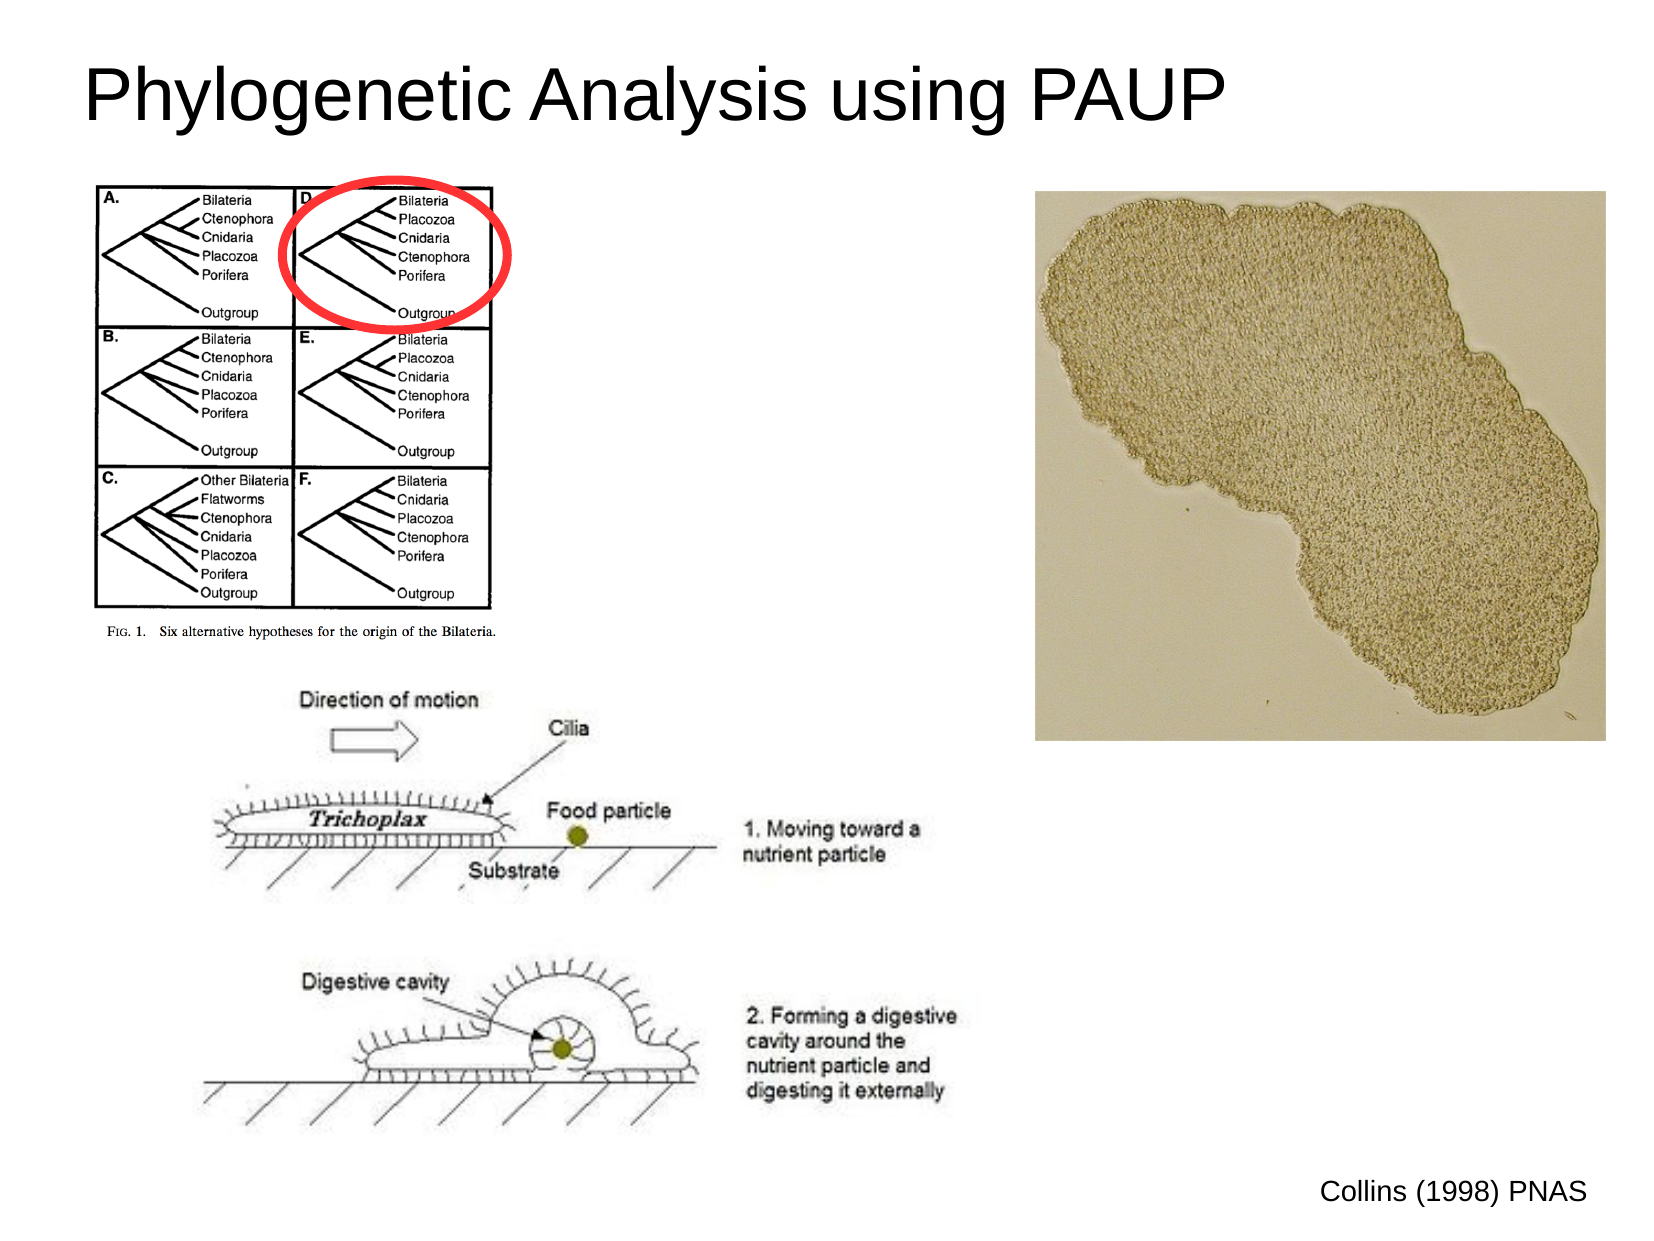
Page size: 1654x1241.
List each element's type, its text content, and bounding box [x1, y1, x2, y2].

picture [90, 180, 499, 646]
text_box Phylogenetic Analysis using PAUP [68, 45, 1253, 145]
picture [438, 180, 499, 217]
picture [287, 185, 499, 325]
picture [140, 674, 981, 1164]
picture [1035, 191, 1606, 741]
text_box Collins (1998) PNAS [1305, 1167, 1603, 1216]
